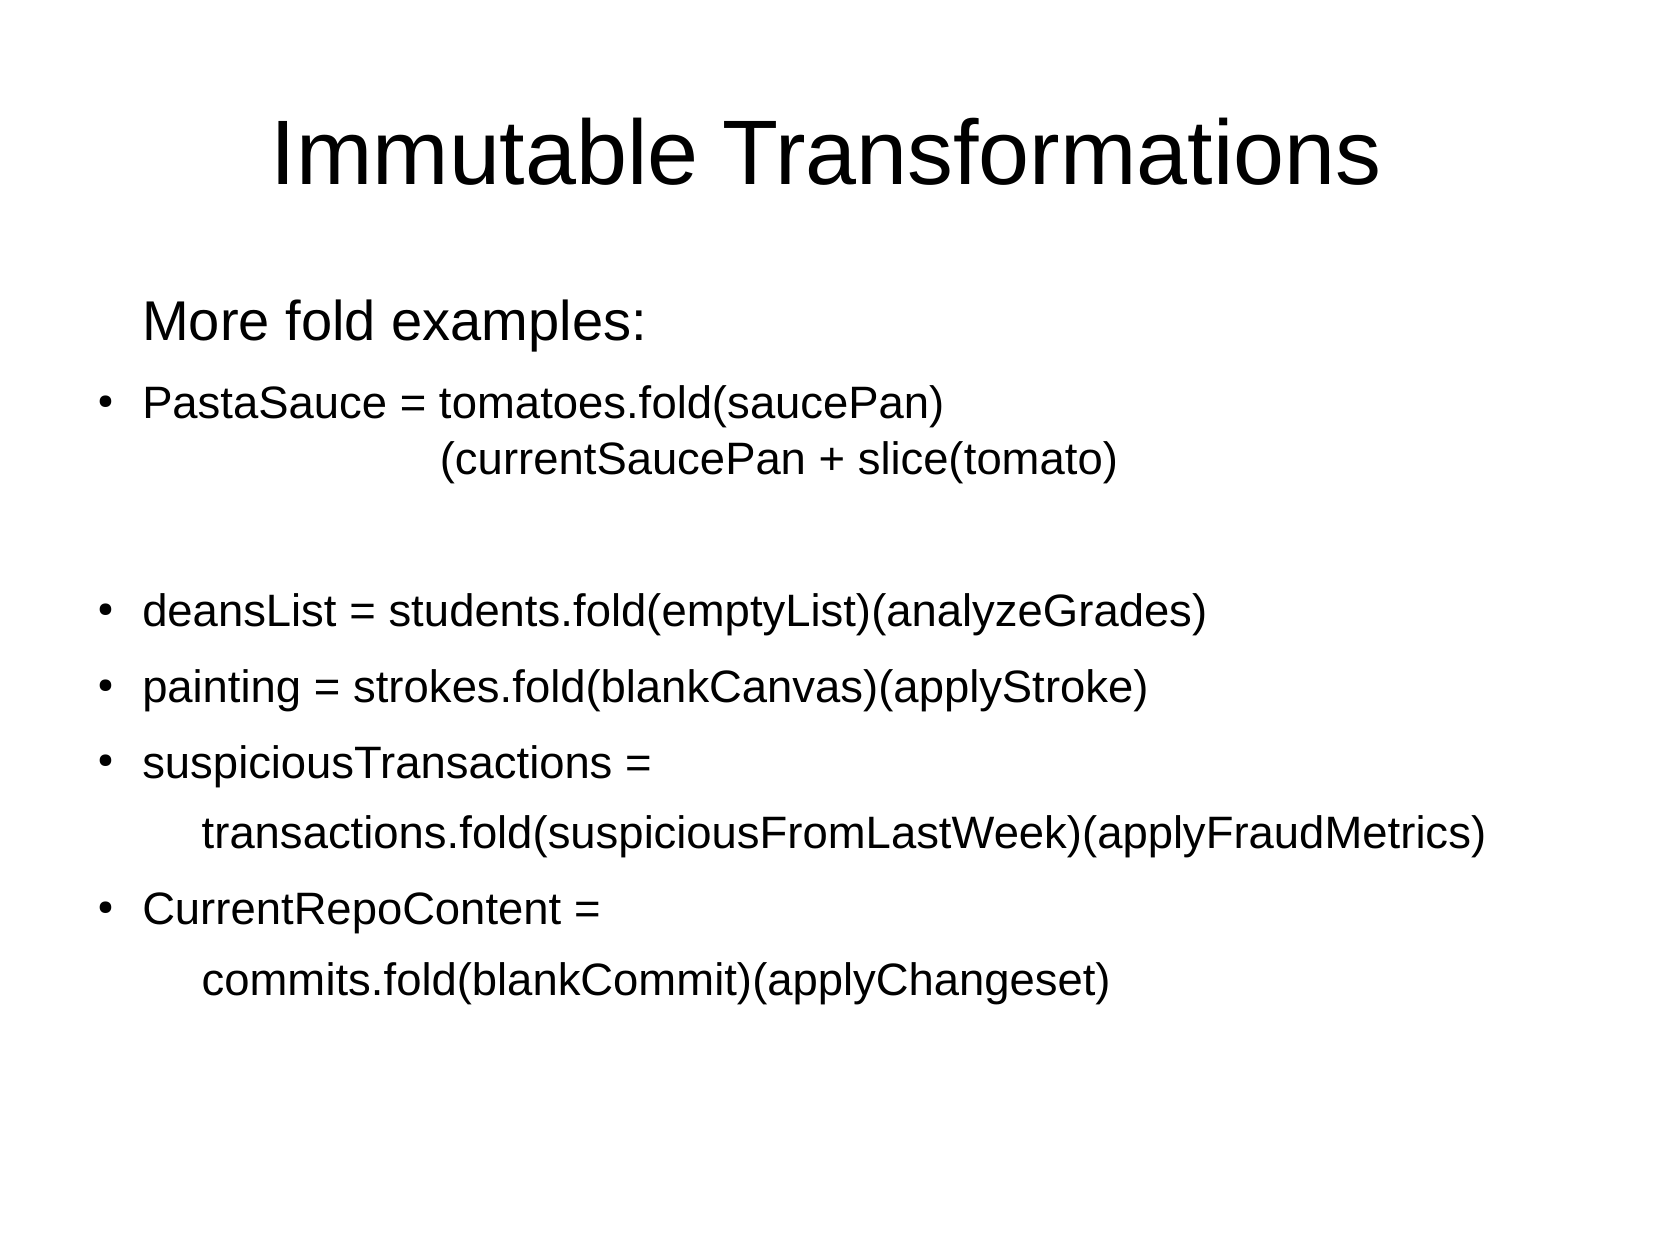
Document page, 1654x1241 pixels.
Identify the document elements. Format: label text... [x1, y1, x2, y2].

title Immutable Transformations [82, 49, 1571, 257]
list More fold examples: PastaSauce = tomatoes.fold(saucePan) (currentSaucePan + slice(tomato) deansList = students.fold(emptyList)(analyzeGrades) painting = strokes.fold(blankCanvas)(applyStroke) suspiciousTransactions = transactions.fold(suspiciousFromLastWeek)(applyFraudMetrics) CurrentRepoContent = commits.fold(blankCommit)(applyChangeset) [82, 290, 1571, 1010]
